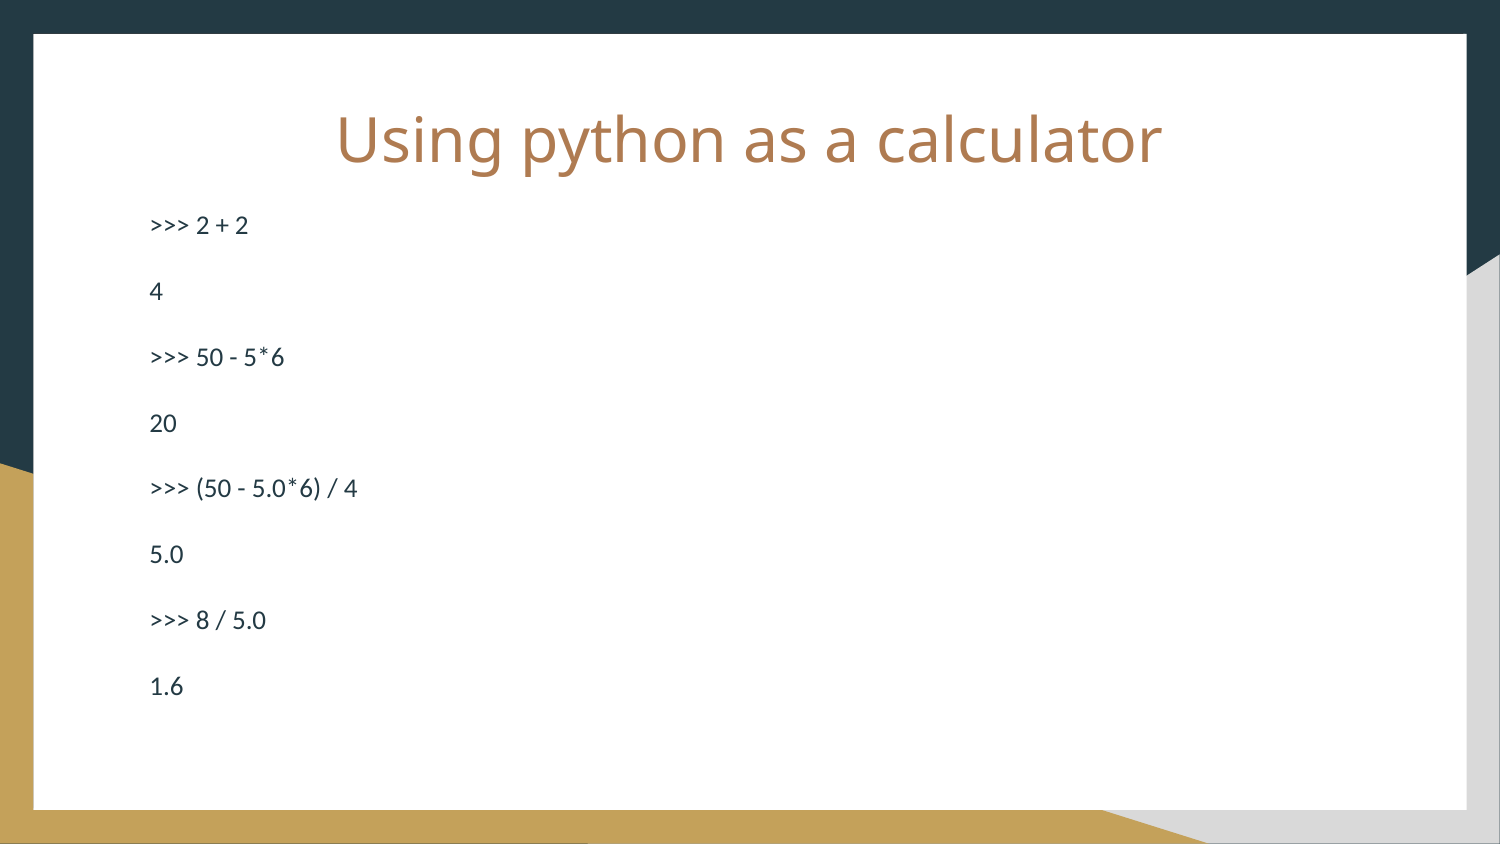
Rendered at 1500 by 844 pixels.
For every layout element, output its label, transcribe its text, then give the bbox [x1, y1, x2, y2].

title Using python as a calculator [134, 84, 1366, 192]
list >>> 2 + 2 4 >>> 50 - 5*6 20 >>> (50 - 5.0*6) / 4 5.0 >>> 8 / 5.0 1.6 [134, 192, 1366, 729]
